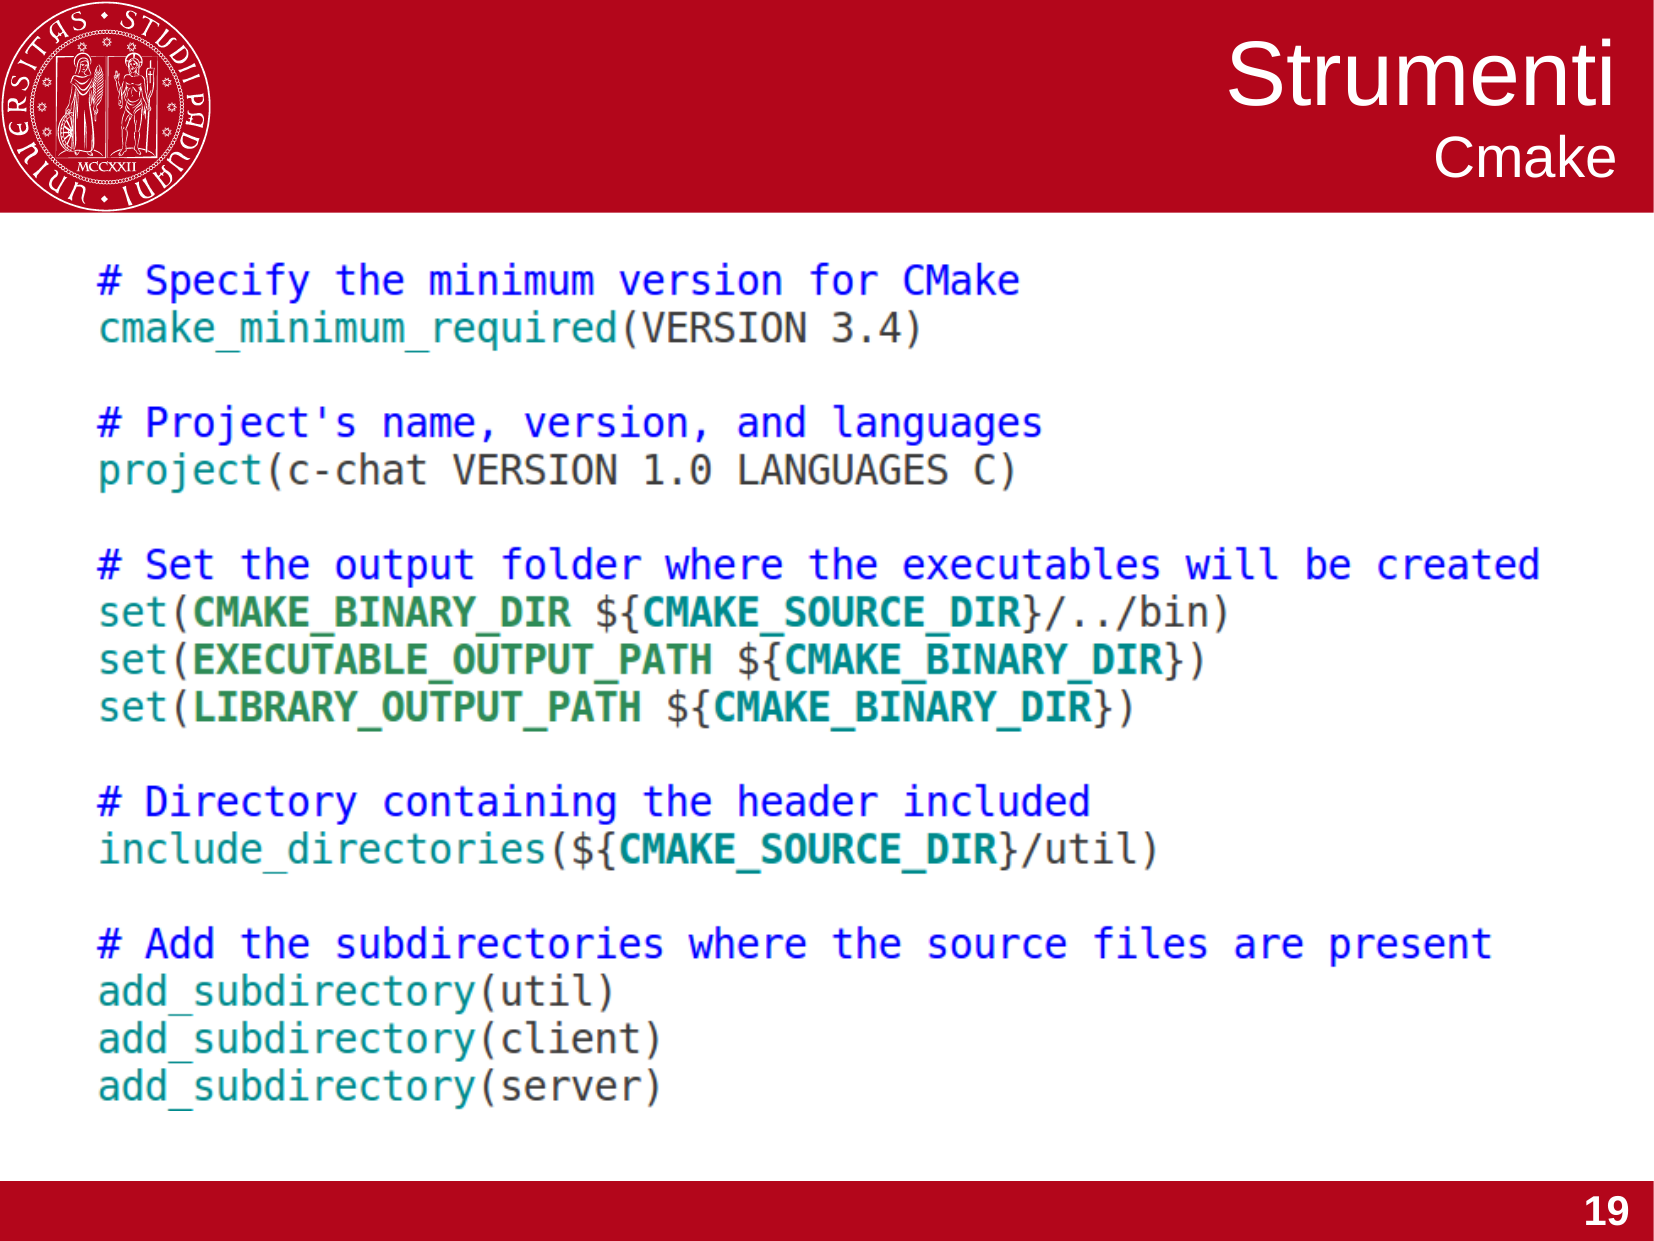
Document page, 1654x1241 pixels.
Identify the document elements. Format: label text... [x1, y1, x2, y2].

title Strumenti Cmake [259, 0, 1619, 213]
picture [94, 258, 1551, 1111]
picture [0, 0, 212, 213]
